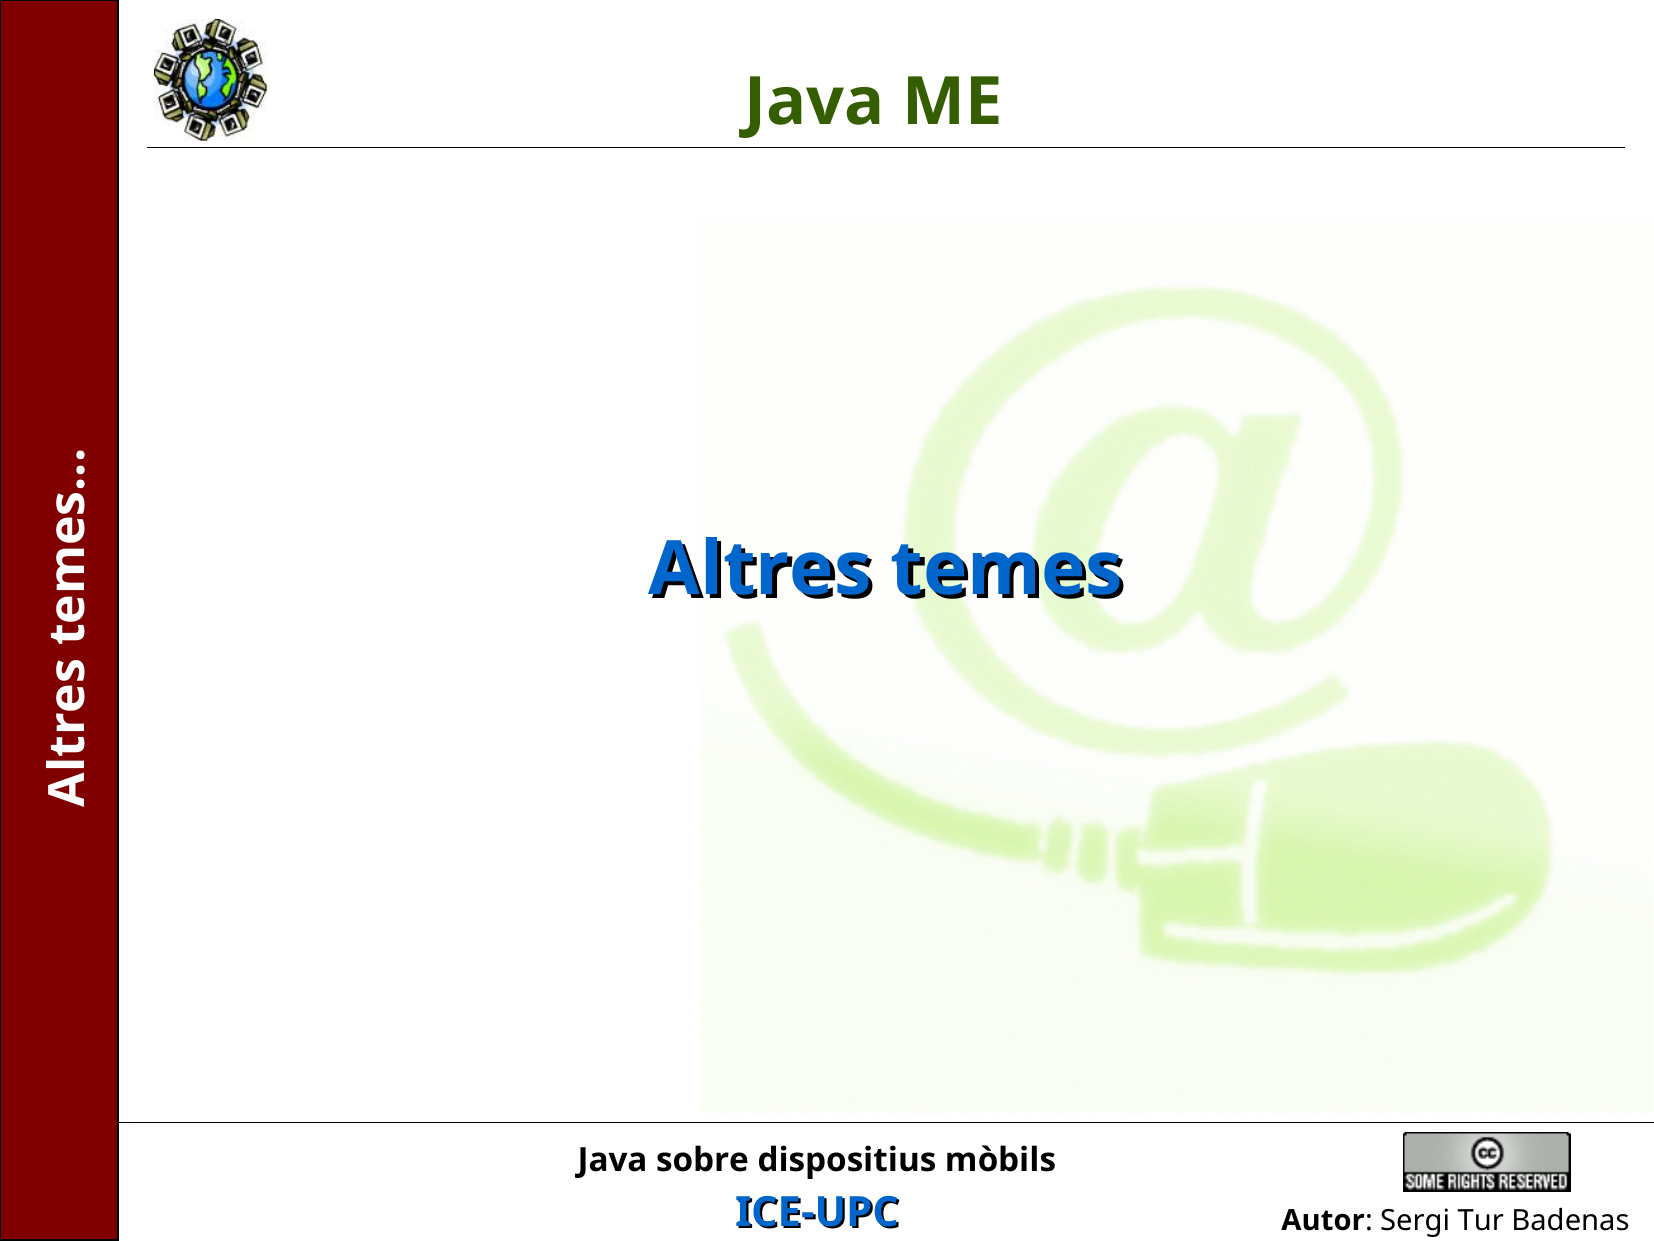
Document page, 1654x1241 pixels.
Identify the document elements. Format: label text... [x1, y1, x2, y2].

subtitle Altres temes [141, 250, 1630, 1086]
picture [154, 19, 268, 56]
title Java ME [129, 56, 1619, 141]
picture [700, 217, 1654, 1113]
picture [1403, 1132, 1571, 1192]
